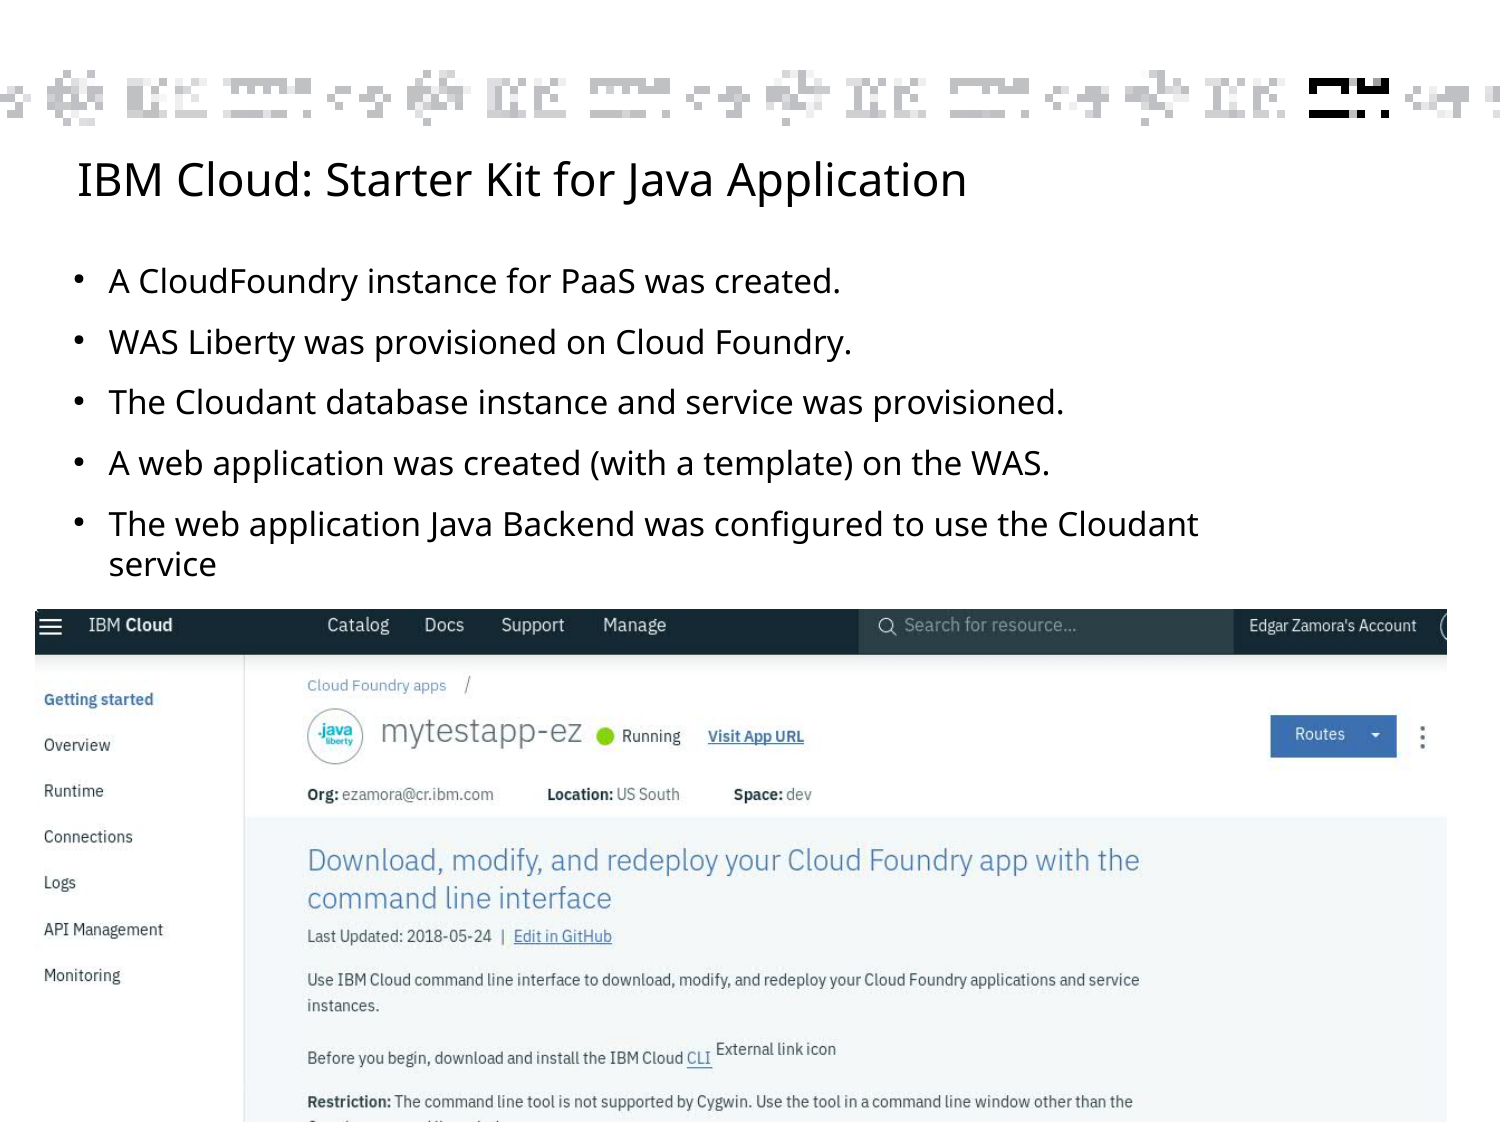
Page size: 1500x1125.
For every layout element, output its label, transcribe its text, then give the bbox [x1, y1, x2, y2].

picture [0, 0, 1500, 1125]
title IBM Cloud: Starter Kit for Java Application [62, 149, 1488, 255]
list A CloudFoundry instance for PaaS was created. WAS Liberty was provisioned on Cloud Foundry. The Cloudant database instance and service was provisioned. A web application was created (with a template) on the WAS. The web application Java Backend was configured to use the Cloudant service [58, 252, 1267, 609]
